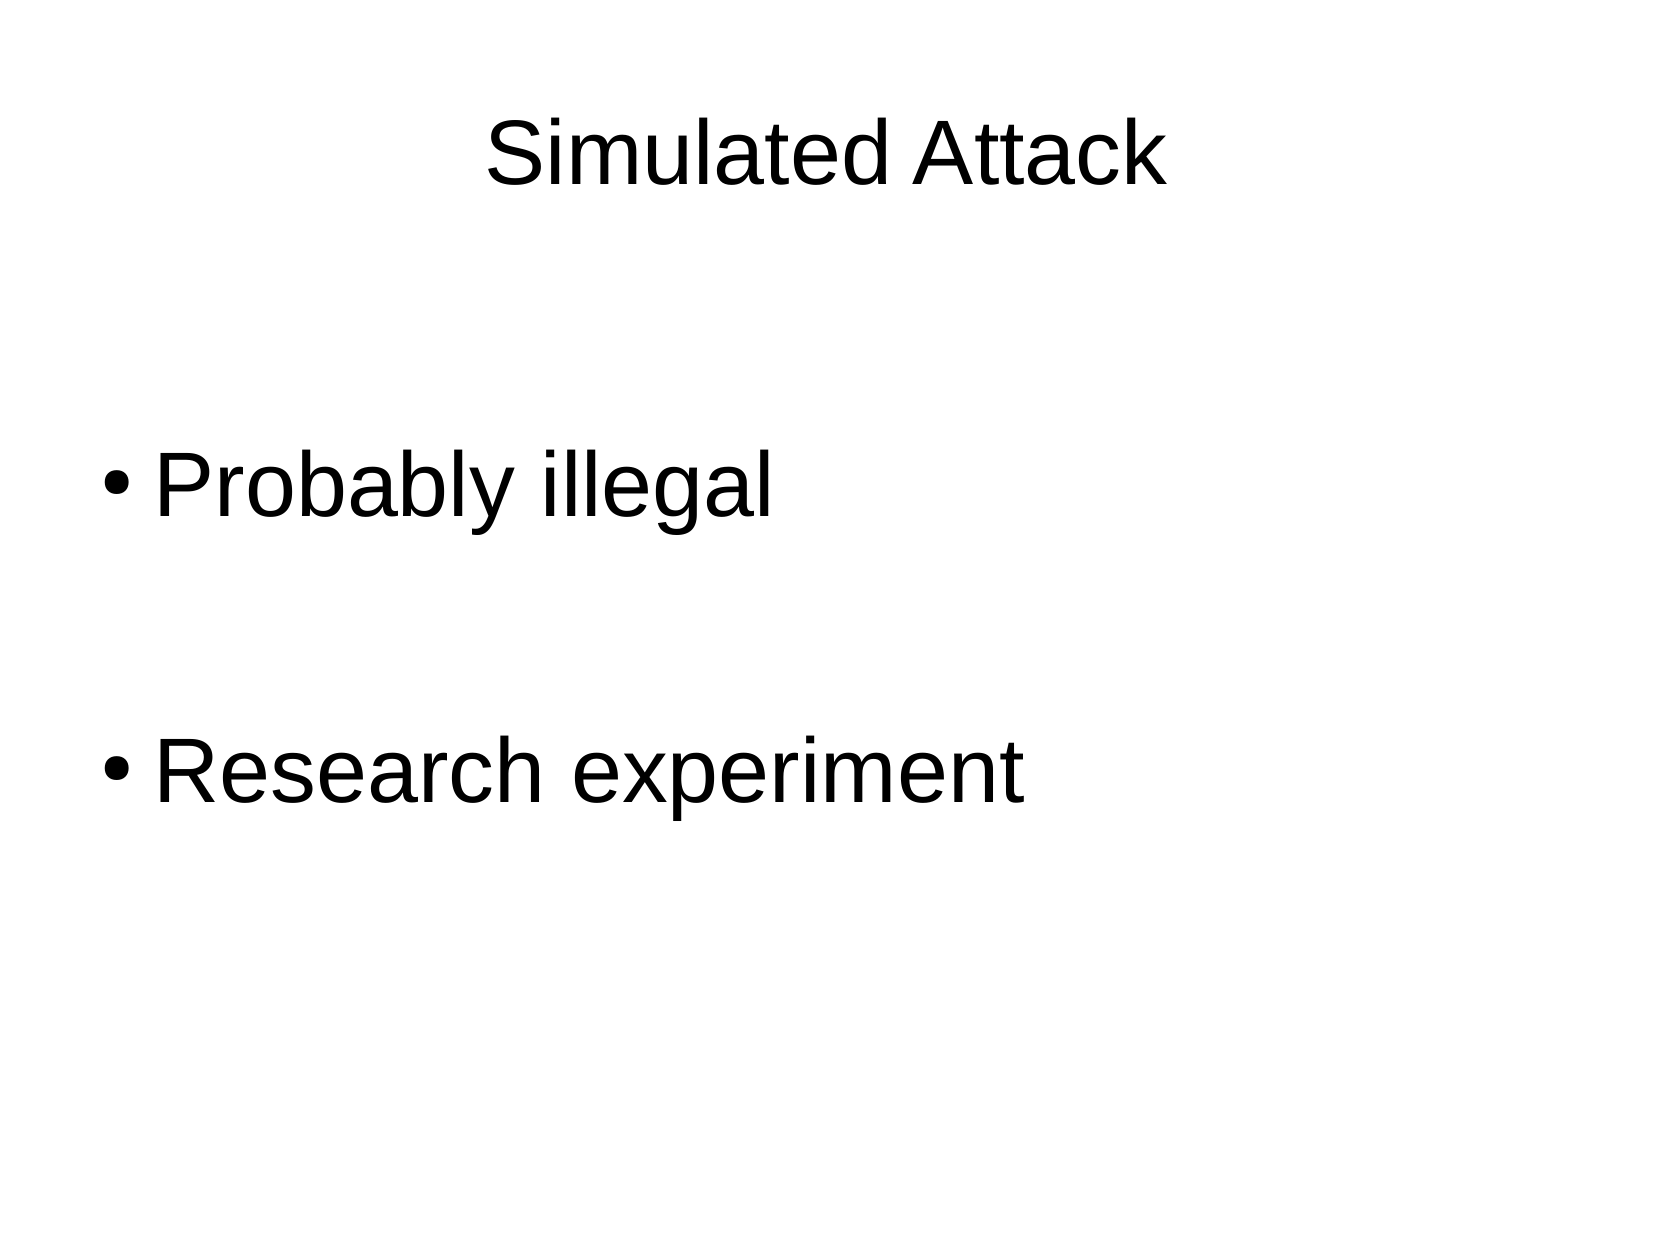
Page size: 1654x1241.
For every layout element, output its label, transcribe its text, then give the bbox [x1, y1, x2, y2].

list Probably illegal Research experiment [82, 290, 1571, 1010]
title Simulated Attack [82, 49, 1571, 257]
